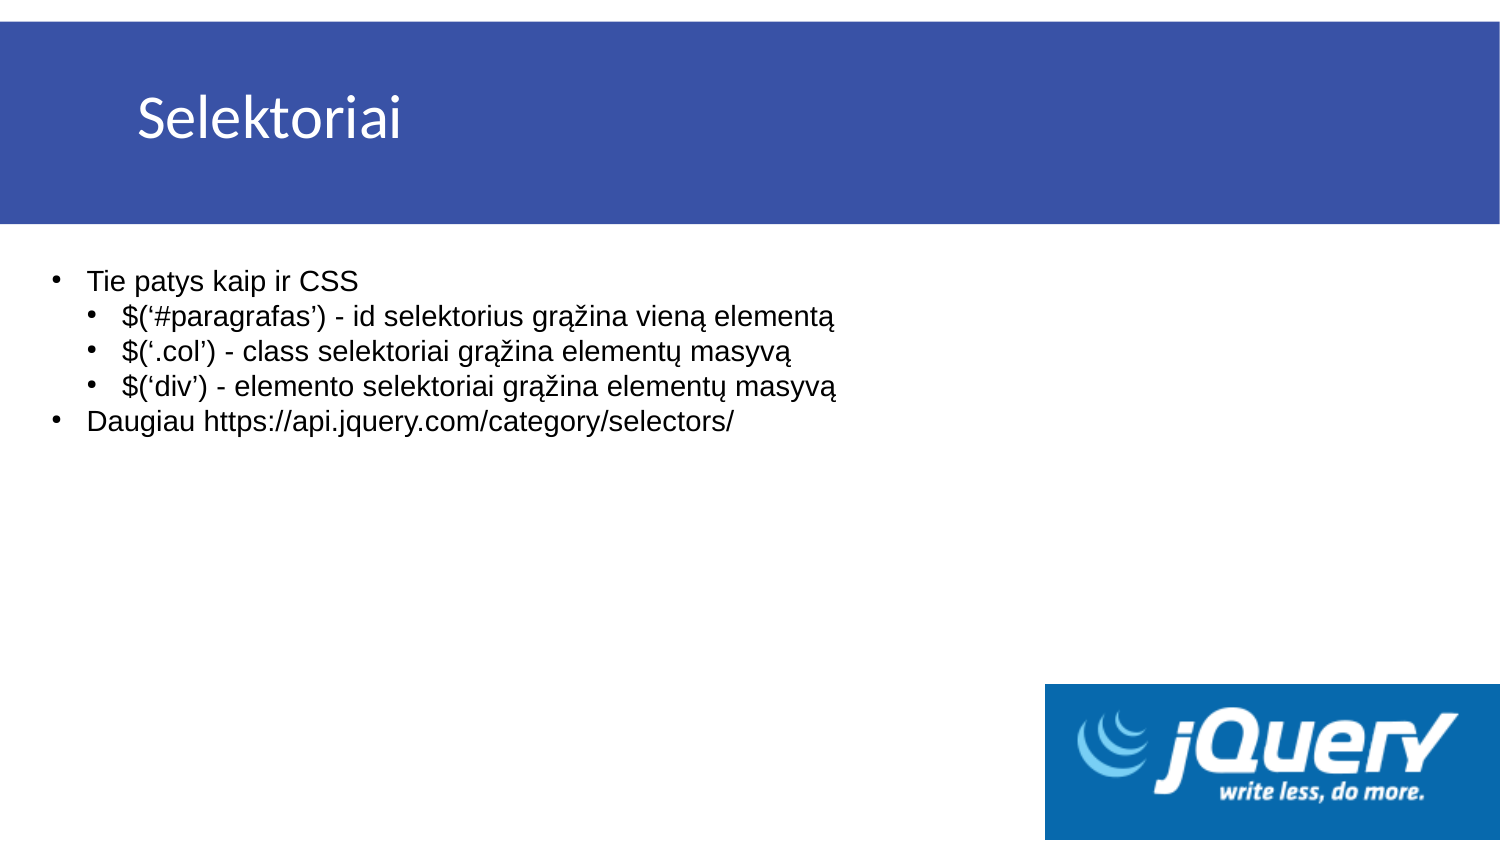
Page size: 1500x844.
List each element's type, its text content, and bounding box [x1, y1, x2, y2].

text_box Tie patys kaip ir CSS $(‘#paragrafas’) - id selektorius grąžina vieną elementą $(‘.col’) - class selektoriai grąžina elementų masyvą $(‘div’) - elemento selektoriai grąžina elementų masyvą Daugiau https://api.jquery.com/category/selectors/ [36, 247, 1389, 789]
title Selektoriai [122, 72, 1500, 167]
picture [1045, 684, 1500, 840]
